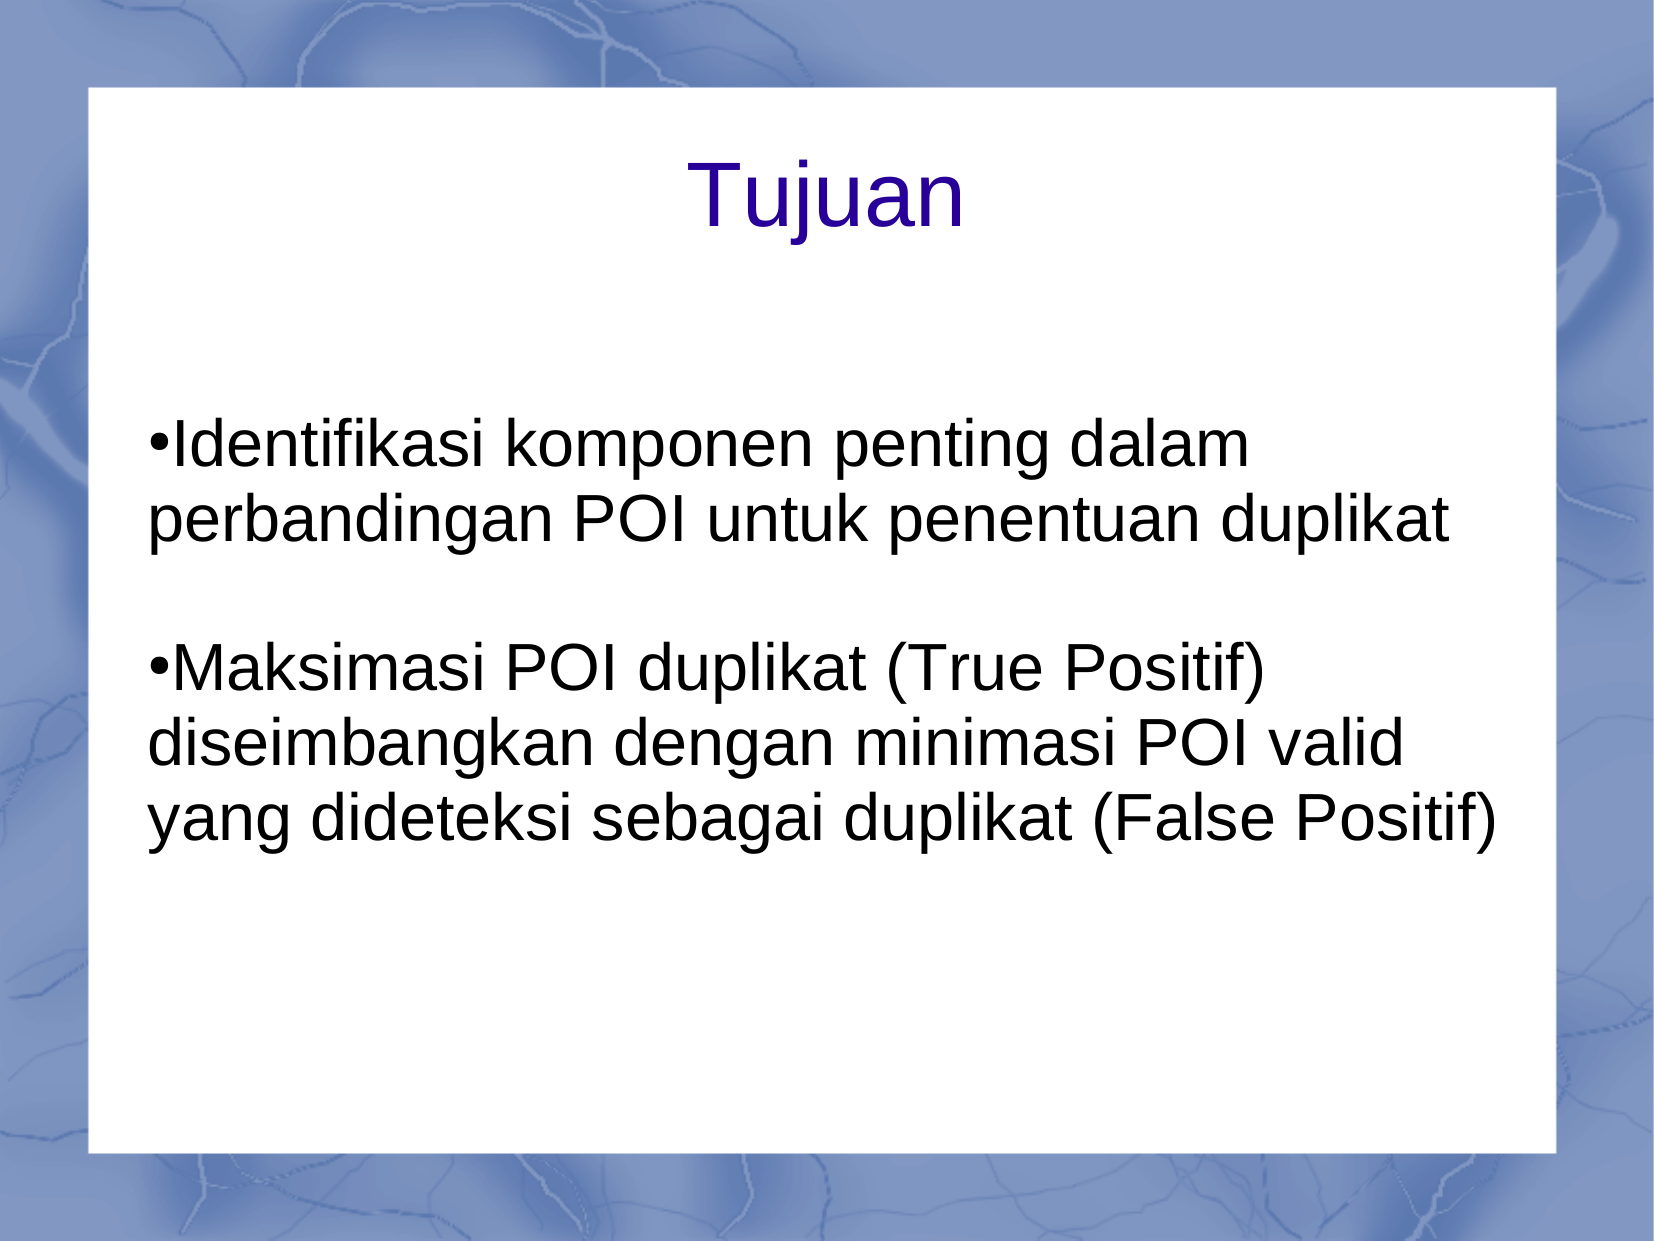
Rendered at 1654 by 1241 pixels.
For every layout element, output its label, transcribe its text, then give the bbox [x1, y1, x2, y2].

picture [0, 0, 1654, 1241]
title Tujuan [118, 90, 1536, 298]
subtitle Identifikasi komponen penting dalam perbandingan POI untuk penentuan duplikat Maksimasi POI duplikat (True Positif) diseimbangkan dengan minimasi POI valid yang dideteksi sebagai duplikat (False Positif) [147, 325, 1506, 1010]
